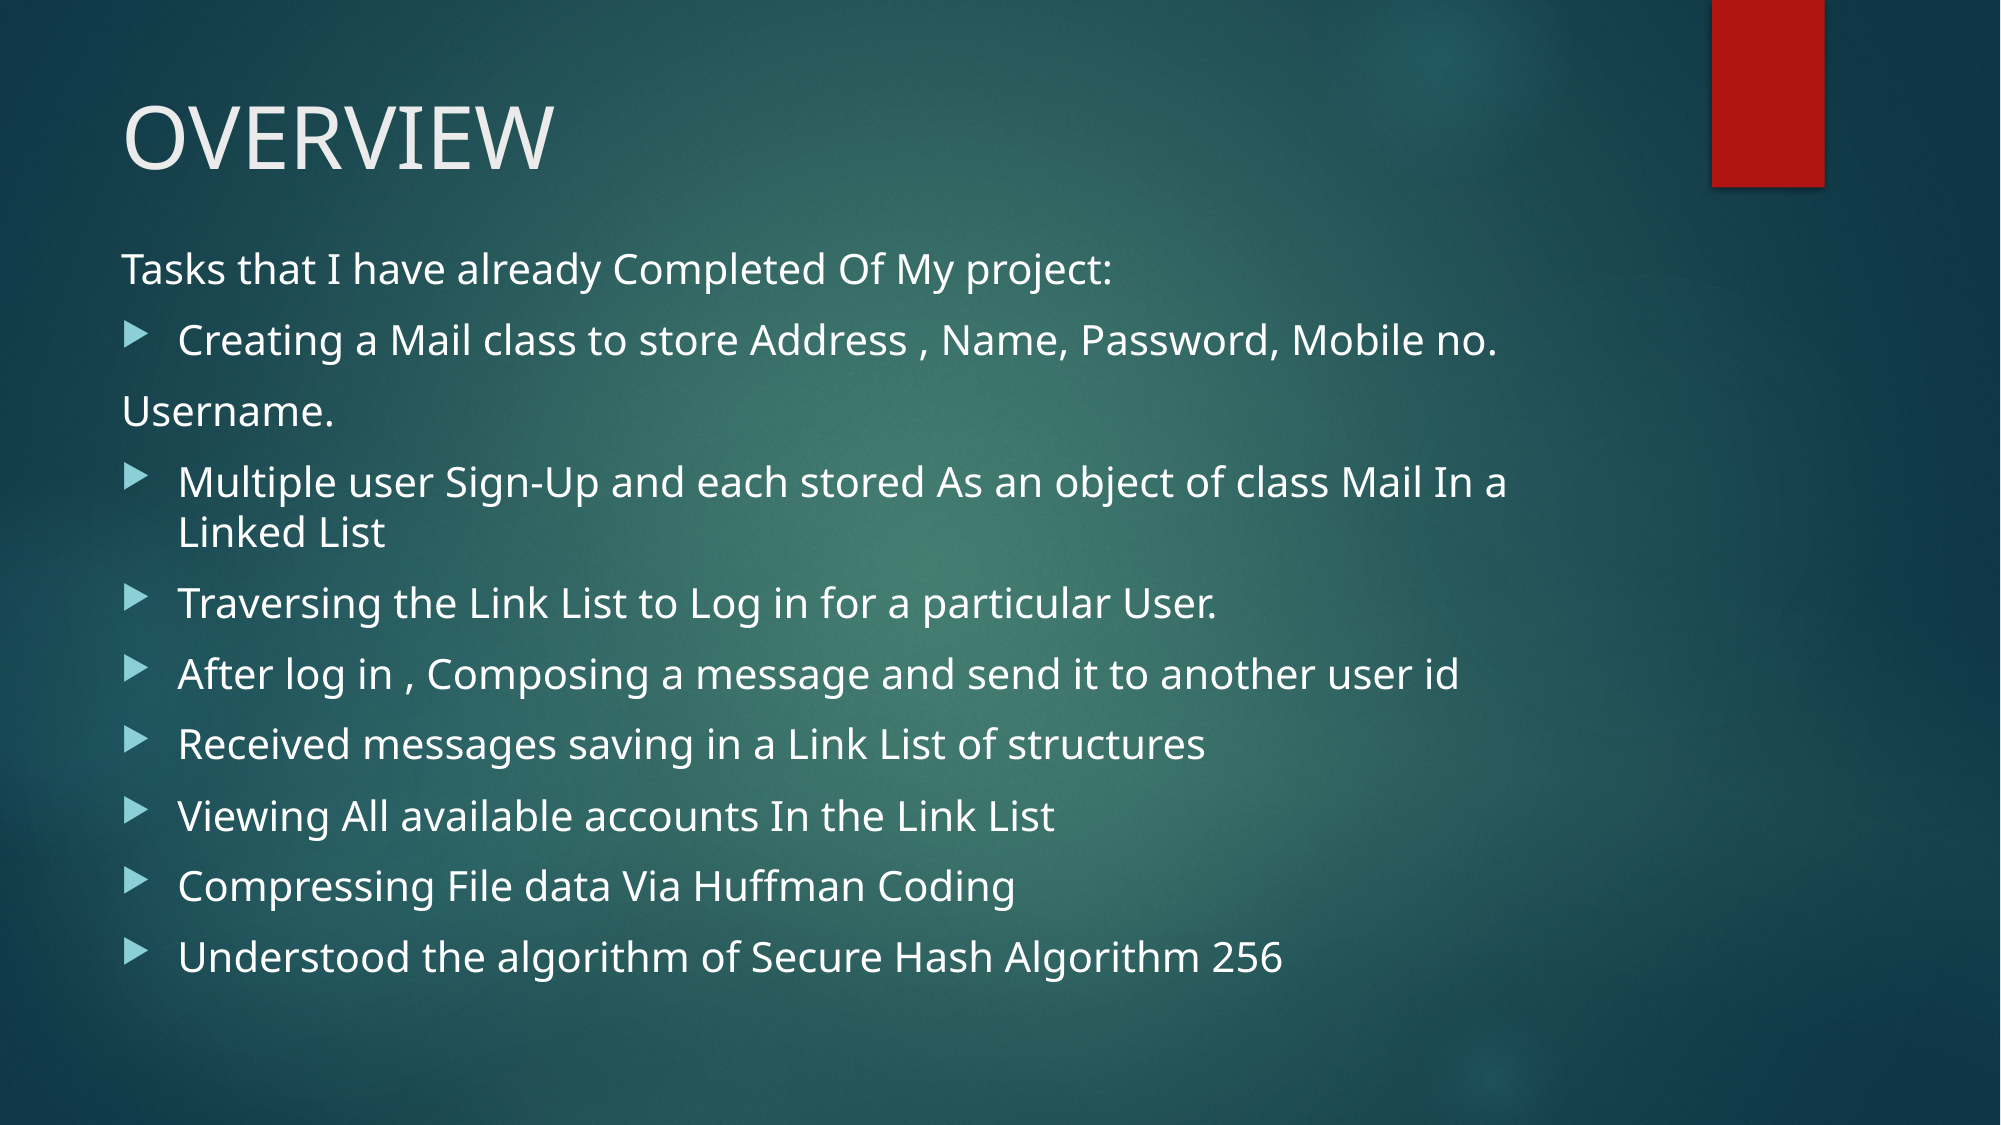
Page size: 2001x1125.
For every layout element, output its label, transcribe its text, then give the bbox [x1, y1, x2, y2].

picture [0, 0, 2001, 1125]
list Tasks that I have already Completed Of My project: Creating a Mail class to store Address , Name, Password, Mobile no. Username. Multiple user Sign-Up and each stored As an object of class Mail In a Linked List Traversing the Link List to Log in for a particular User. After log in , Composing a message and send it to another user id Received messages saving in a Link List of structures Viewing All available accounts In the Link List Compressing File data Via Huffman Coding Understood the algorithm of Secure Hash Algorithm 256 [106, 235, 1574, 1100]
title OVERVIEW [106, 74, 1649, 304]
